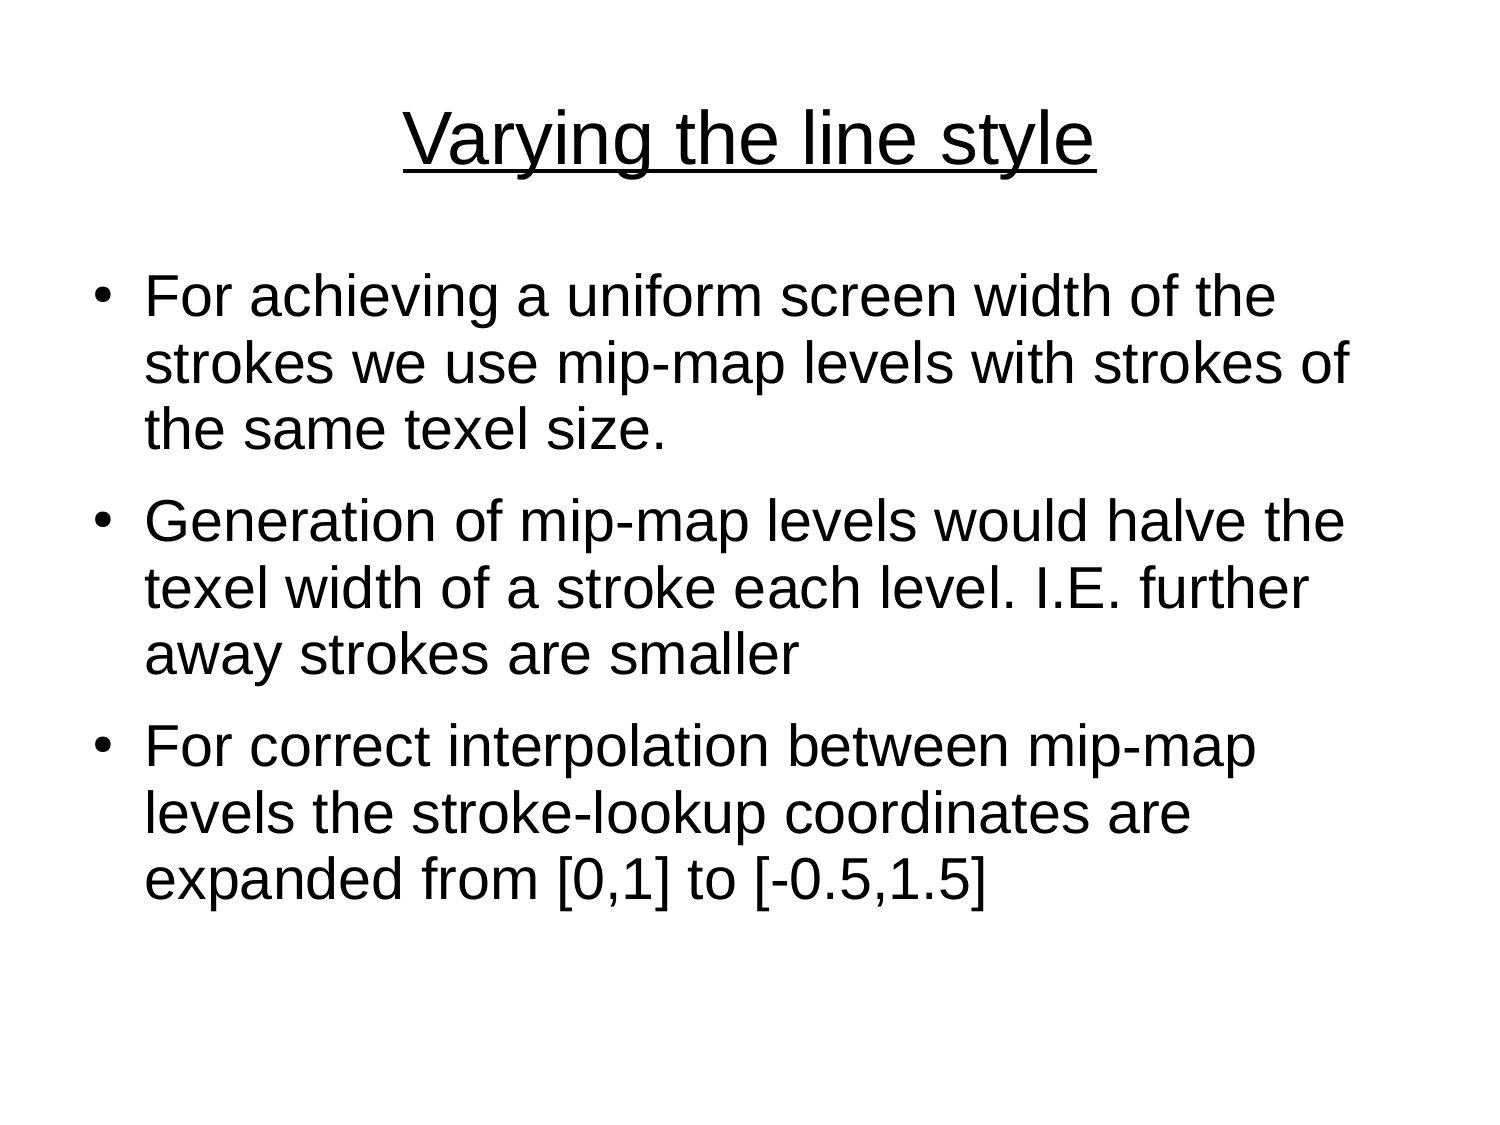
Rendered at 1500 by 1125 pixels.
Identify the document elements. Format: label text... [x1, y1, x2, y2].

list For achieving a uniform screen width of the strokes we use mip-map levels with strokes of the same texel size. Generation of mip-map levels would halve the texel width of a stroke each level. I.E. further away strokes are smaller For correct interpolation between mip-map levels the stroke-lookup coordinates are expanded from [0,1] to [-0.5,1.5] [75, 263, 1395, 916]
title Varying the line style [75, 44, 1425, 233]
